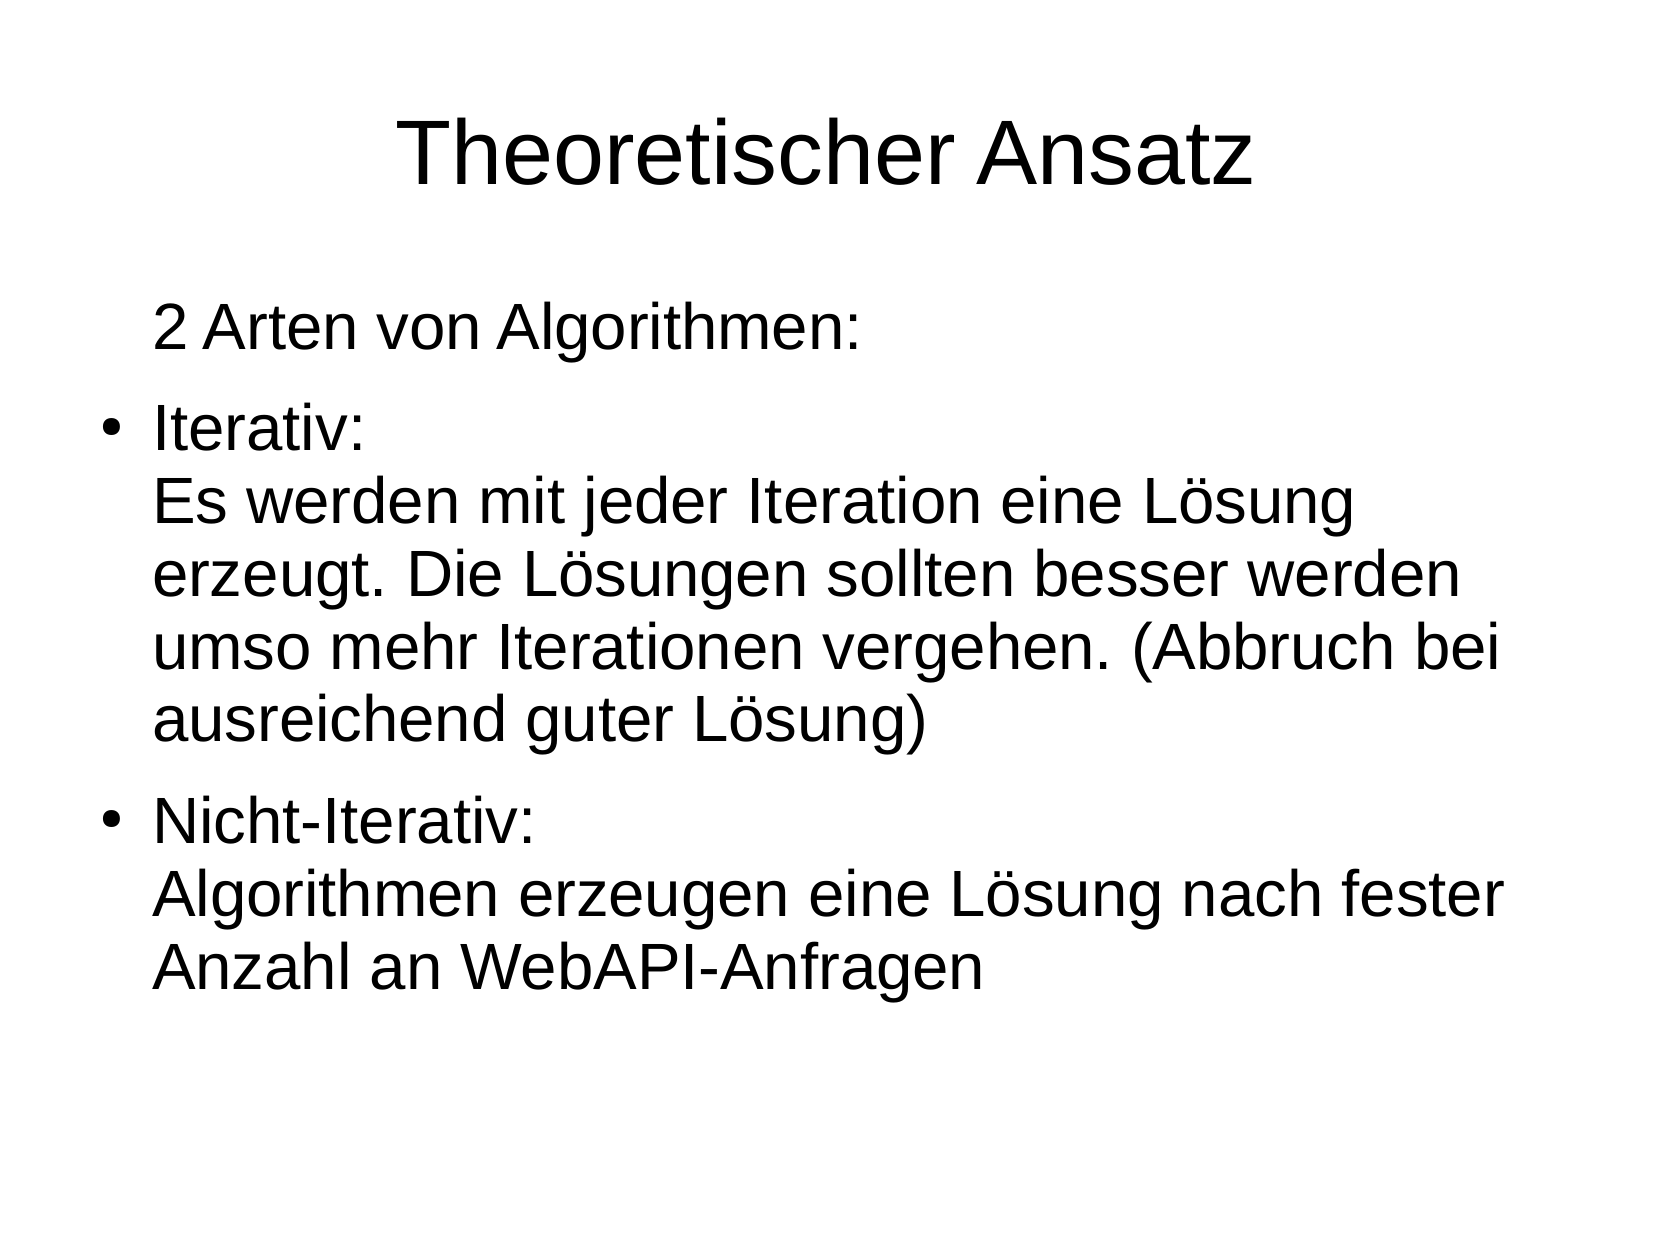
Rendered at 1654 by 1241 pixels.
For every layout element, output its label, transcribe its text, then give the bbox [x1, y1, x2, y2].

list 2 Arten von Algorithmen: Iterativ: Es werden mit jeder Iteration eine Lösung erzeugt. Die Lösungen sollten besser werden umso mehr Iterationen vergehen. (Abbruch bei ausreichend guter Lösung) Nicht-Iterativ: Algorithmen erzeugen eine Lösung nach fester Anzahl an WebAPI-Anfragen [82, 290, 1571, 1010]
title Theoretischer Ansatz [82, 49, 1571, 257]
